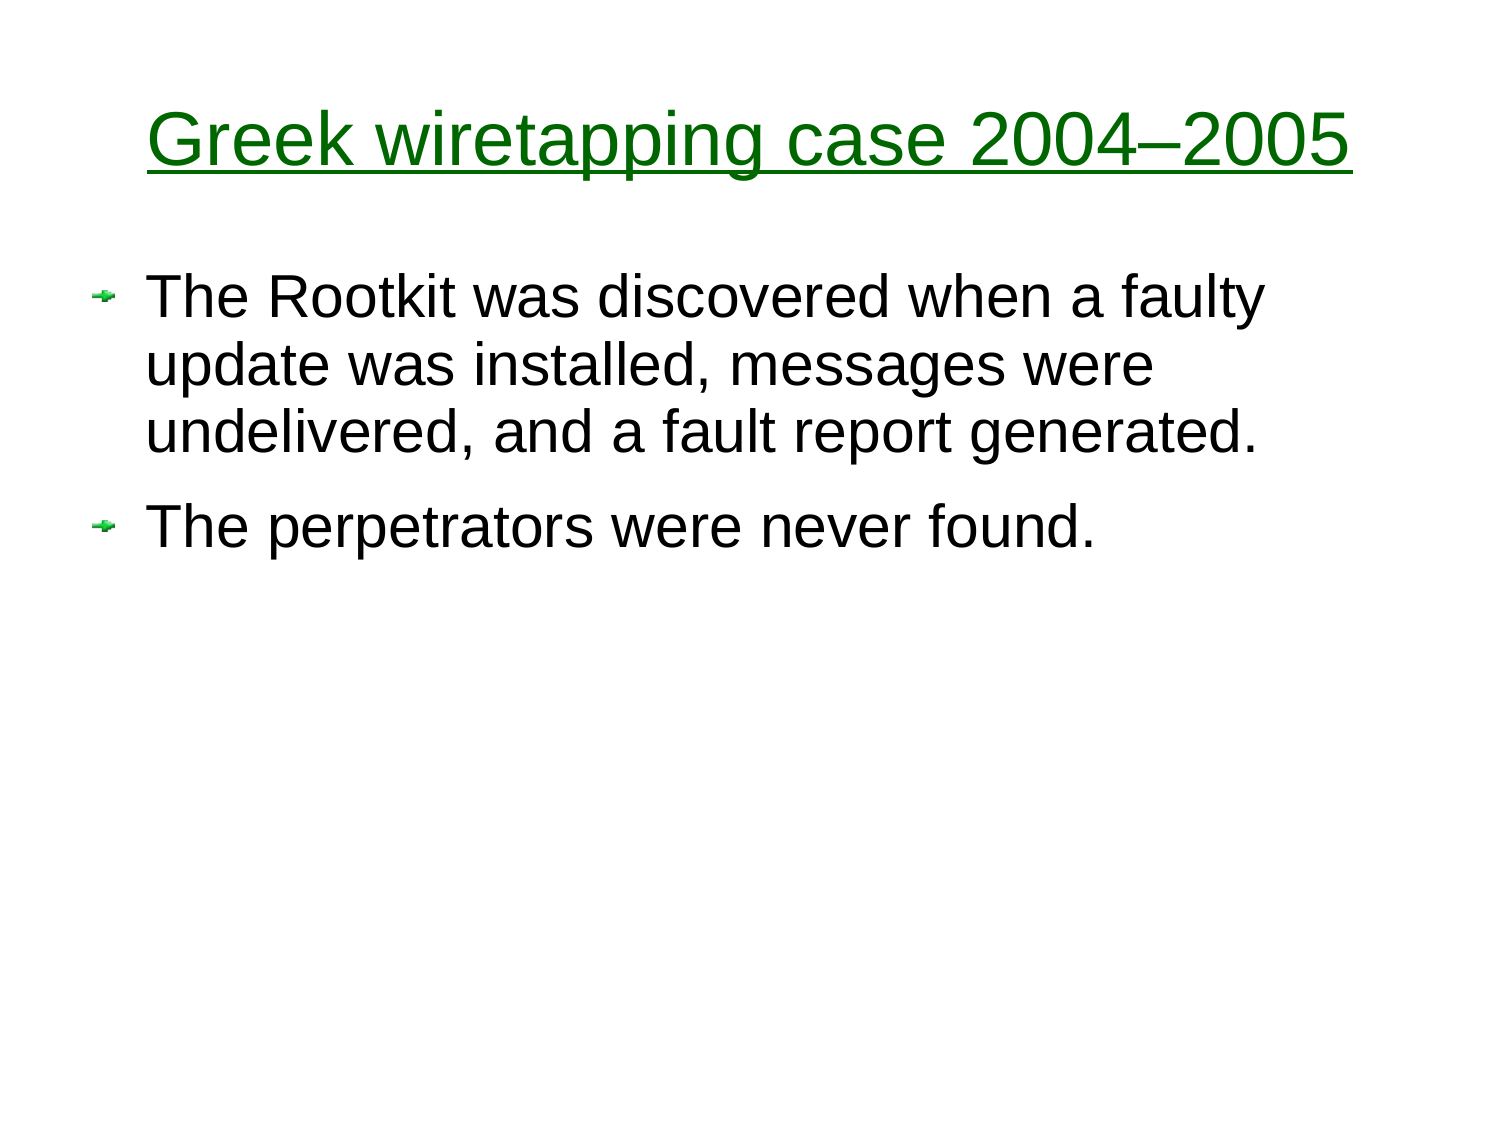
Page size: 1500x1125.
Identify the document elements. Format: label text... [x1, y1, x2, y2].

title Greek wiretapping case 2004–2005 [75, 45, 1425, 233]
list The Rootkit was discovered when a faulty update was installed, messages were undelivered, and a fault report generated. The perpetrators were never found. [75, 262, 1425, 1006]
